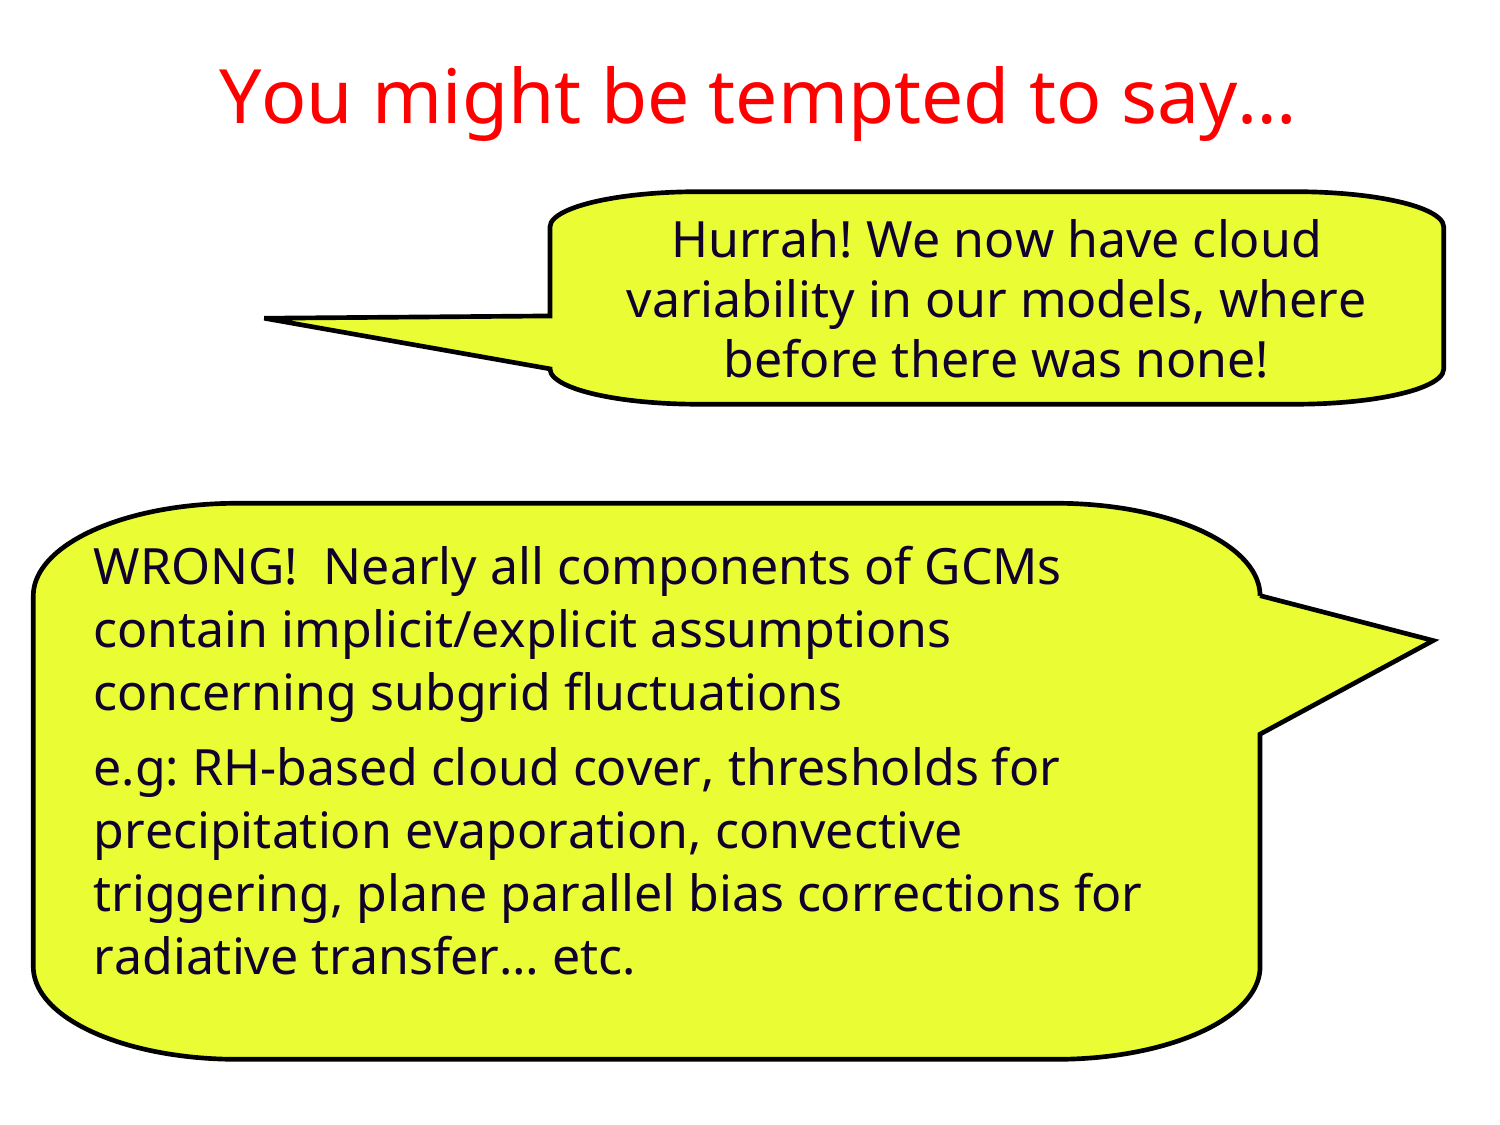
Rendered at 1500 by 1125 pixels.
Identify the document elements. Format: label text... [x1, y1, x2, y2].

text_box Hurrah! We now have cloud variability in our models, where before there was none! [264, 191, 1444, 405]
text_box WRONG! Nearly all components of GCMs contain implicit/explicit assumptions concerning subgrid fluctuations e.g: RH-based cloud cover, thresholds for precipitation evaporation, convective triggering, plane parallel bias corrections for radiative transfer… etc. [33, 503, 1434, 1060]
title You might be tempted to say… [158, 24, 1359, 163]
